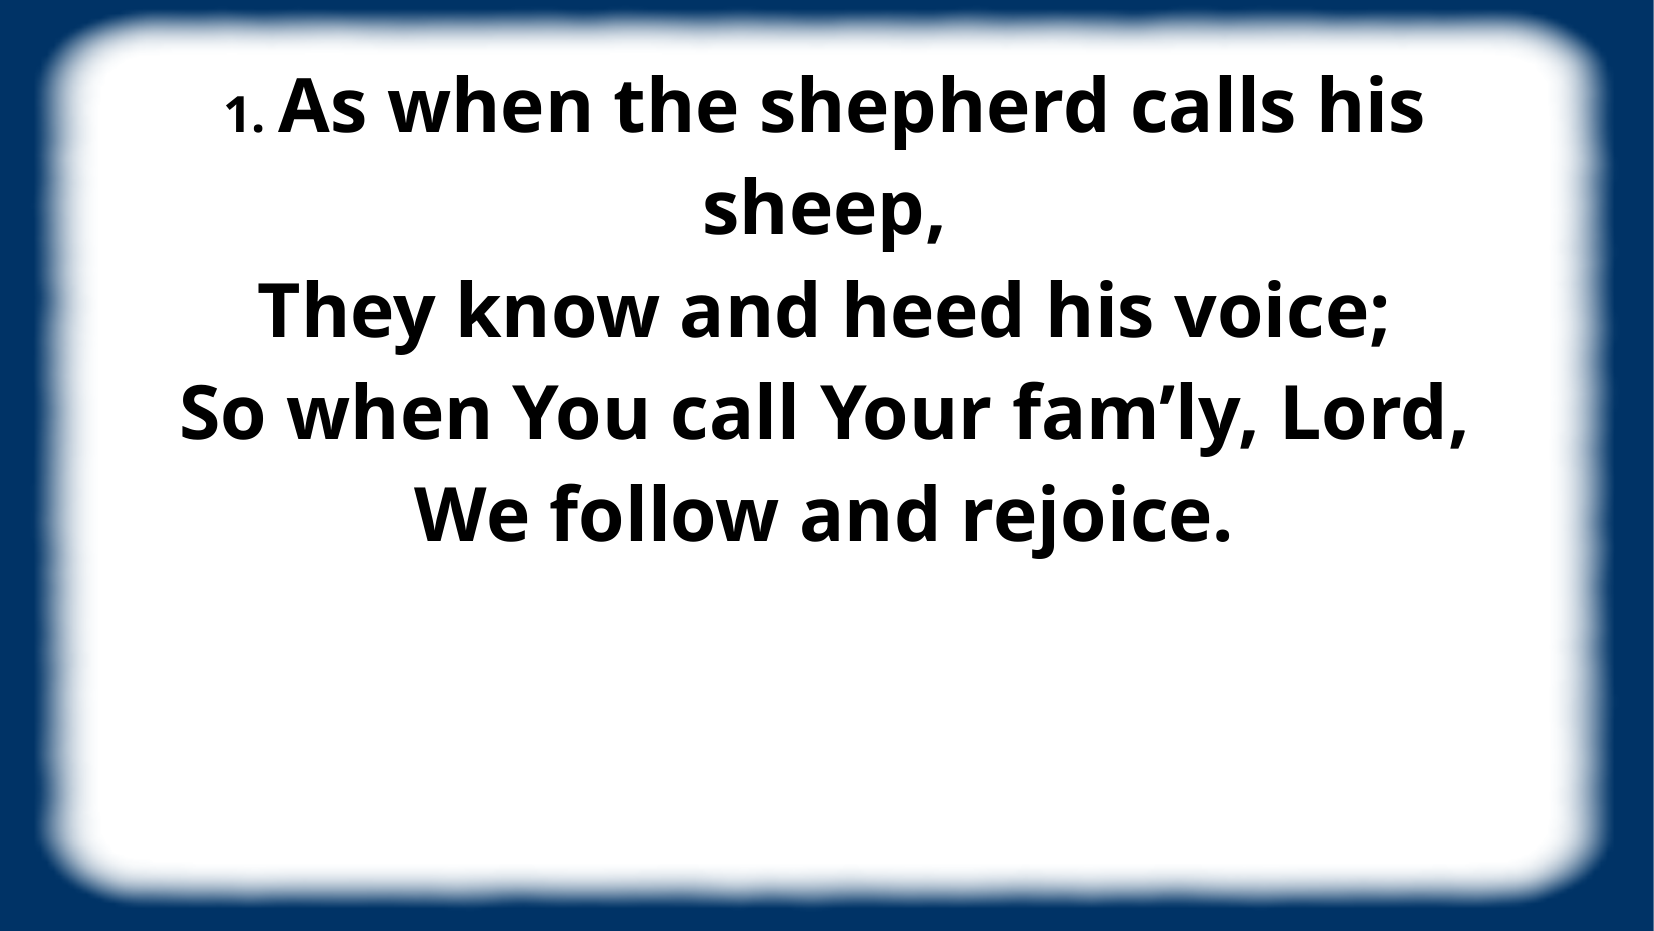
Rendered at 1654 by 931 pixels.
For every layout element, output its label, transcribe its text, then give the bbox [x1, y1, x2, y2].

picture [0, 0, 1654, 931]
text_box 1. As when the shepherd calls his sheep, They know and heed his voice; So when You call Your fam’ly, Lord, We follow and rejoice. [105, 45, 1546, 460]
